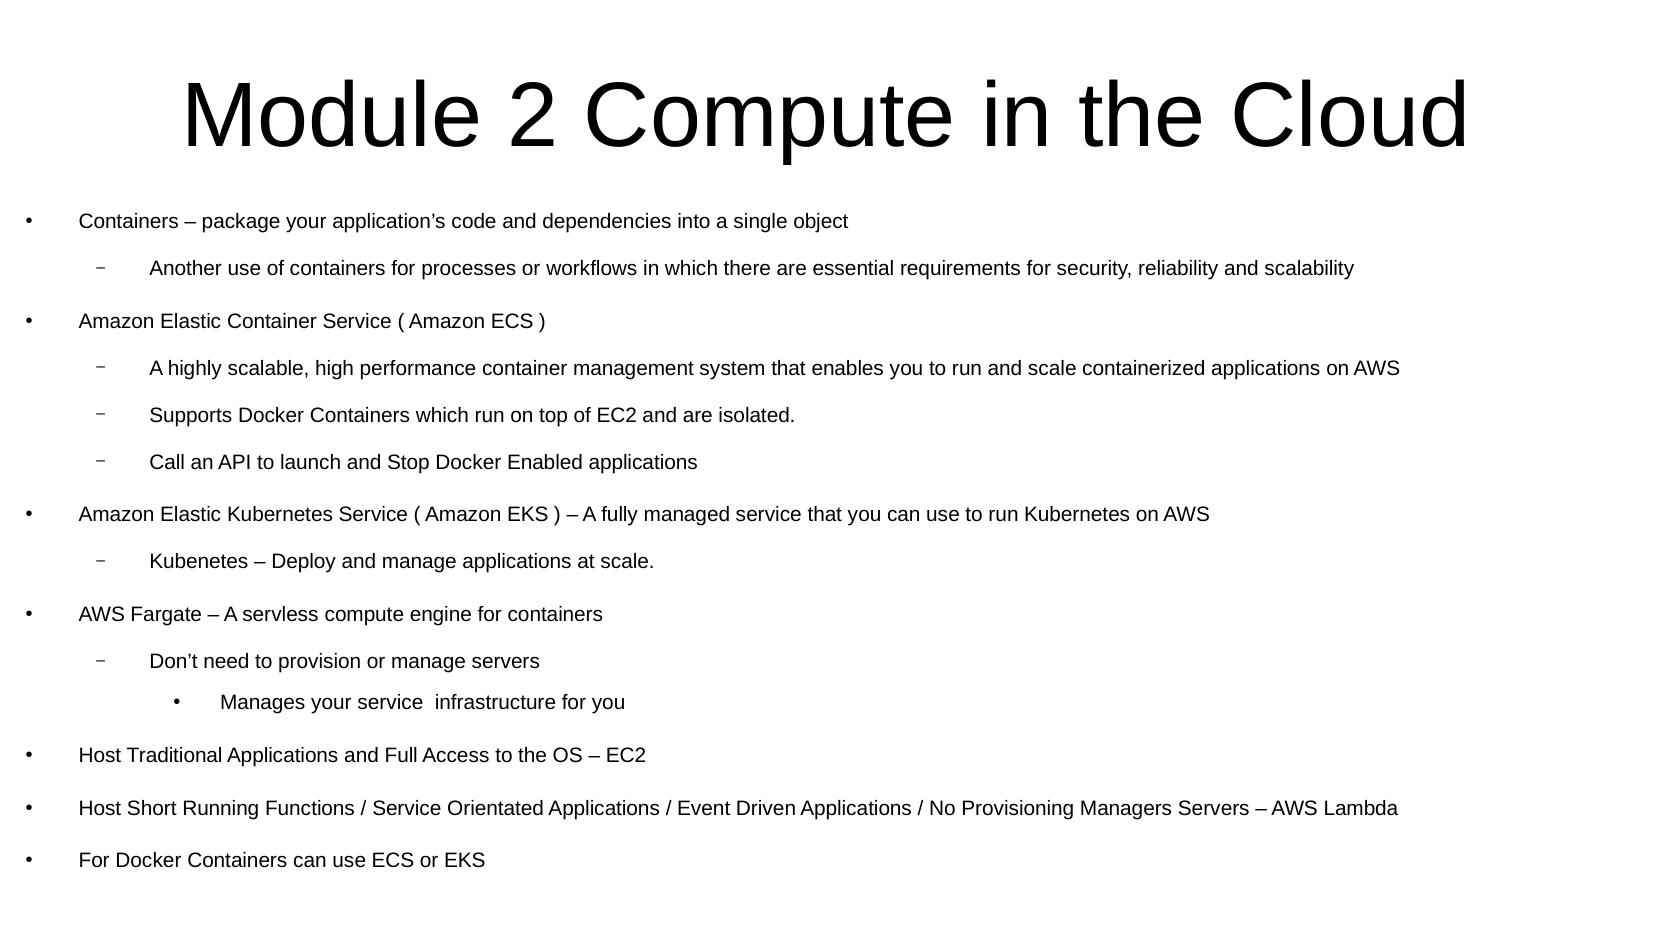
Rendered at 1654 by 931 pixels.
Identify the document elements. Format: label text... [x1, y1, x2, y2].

title Module 2 Compute in the Cloud [82, 37, 1571, 193]
list Containers – package your application’s code and dependencies into a single object Another use of containers for processes or workflows in which there are essential requirements for security, reliability and scalability Amazon Elastic Container Service ( Amazon ECS ) A highly scalable, high performance container management system that enables you to run and scale containerized applications on AWS Supports Docker Containers which run on top of EC2 and are isolated. Call an API to launch and Stop Docker Enabled applications Amazon Elastic Kubernetes Service ( Amazon EKS ) – A fully managed service that you can use to run Kubernetes on AWS Kubenetes – Deploy and manage applications at scale. AWS Fargate – A servless compute engine for containers Don’t need to provision or manage servers Manages your service infrastructure for you Host Traditional Applications and Full Access to the OS – EC2 Host Short Running Functions / Service Orientated Applications / Event Driven Applications / No Provisioning Managers Servers – AWS Lambda For Docker Containers can use ECS or EKS [7, 210, 1546, 893]
